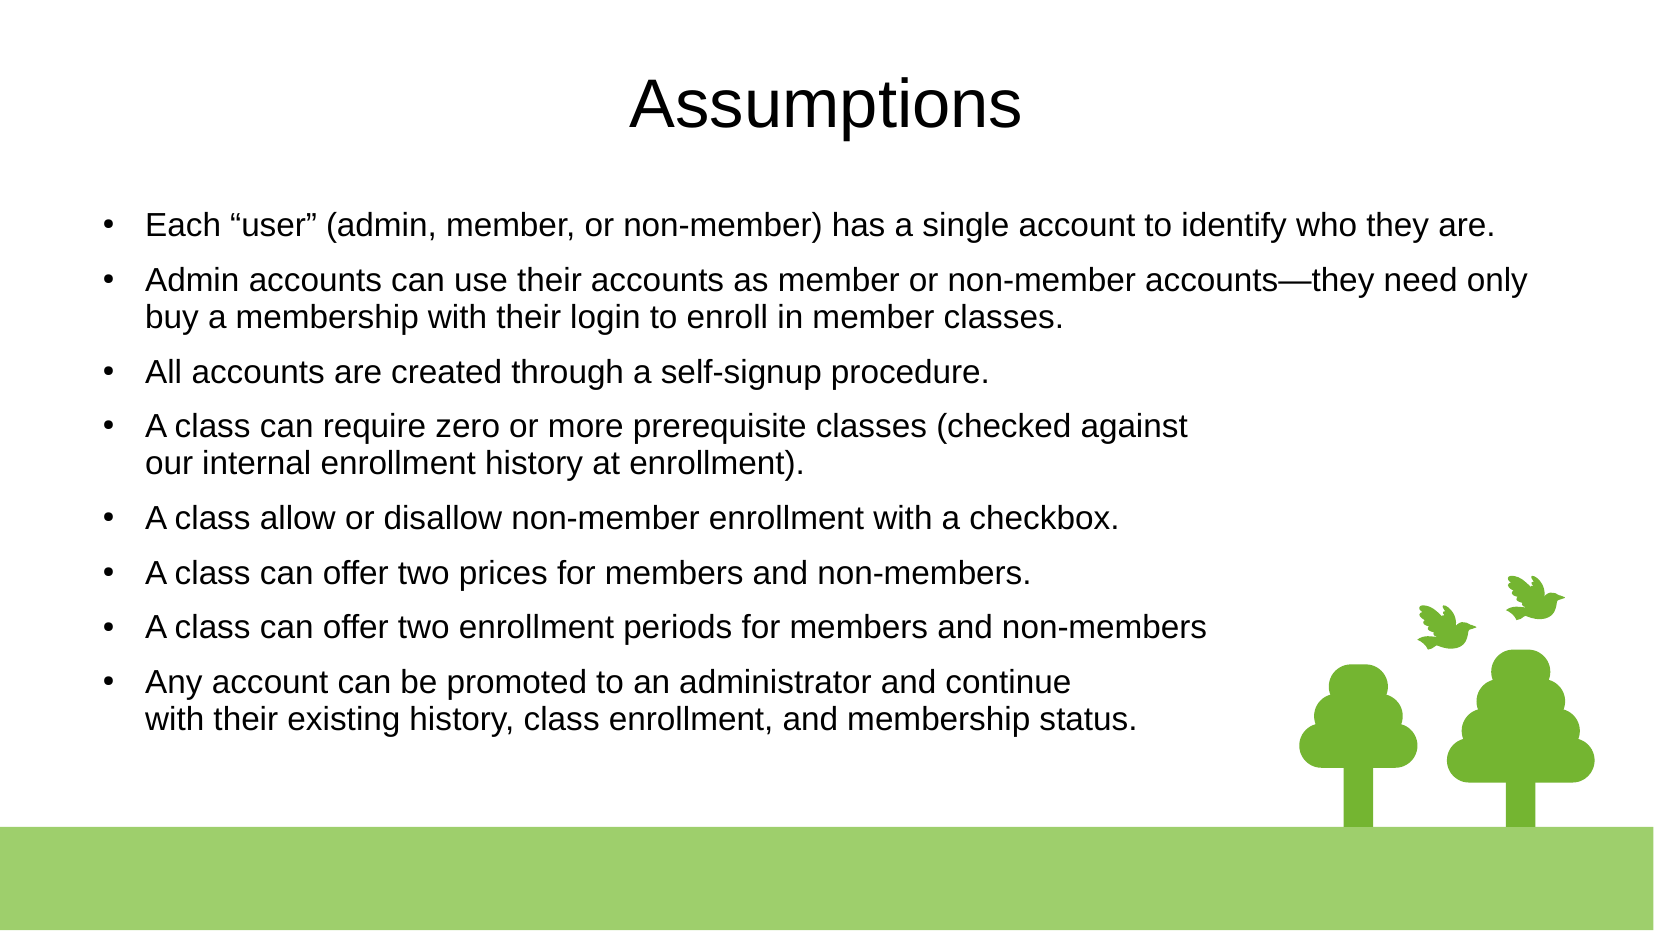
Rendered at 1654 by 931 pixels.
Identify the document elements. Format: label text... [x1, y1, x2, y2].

list Each “user” (admin, member, or non-member) has a single account to identify who they are. Admin accounts can use their accounts as member or non-member accounts—they need only buy a membership with their login to enroll in member classes. All accounts are created through a self-signup procedure. A class can require zero or more prerequisite classes (checked against our internal enrollment history at enrollment). A class allow or disallow non-member enrollment with a checkbox. A class can offer two prices for members and non-members. A class can offer two enrollment periods for members and non-members Any account can be promoted to an administrator and continue with their existing history, class enrollment, and membership status. [88, 206, 1565, 739]
title Assumptions [88, 29, 1565, 178]
